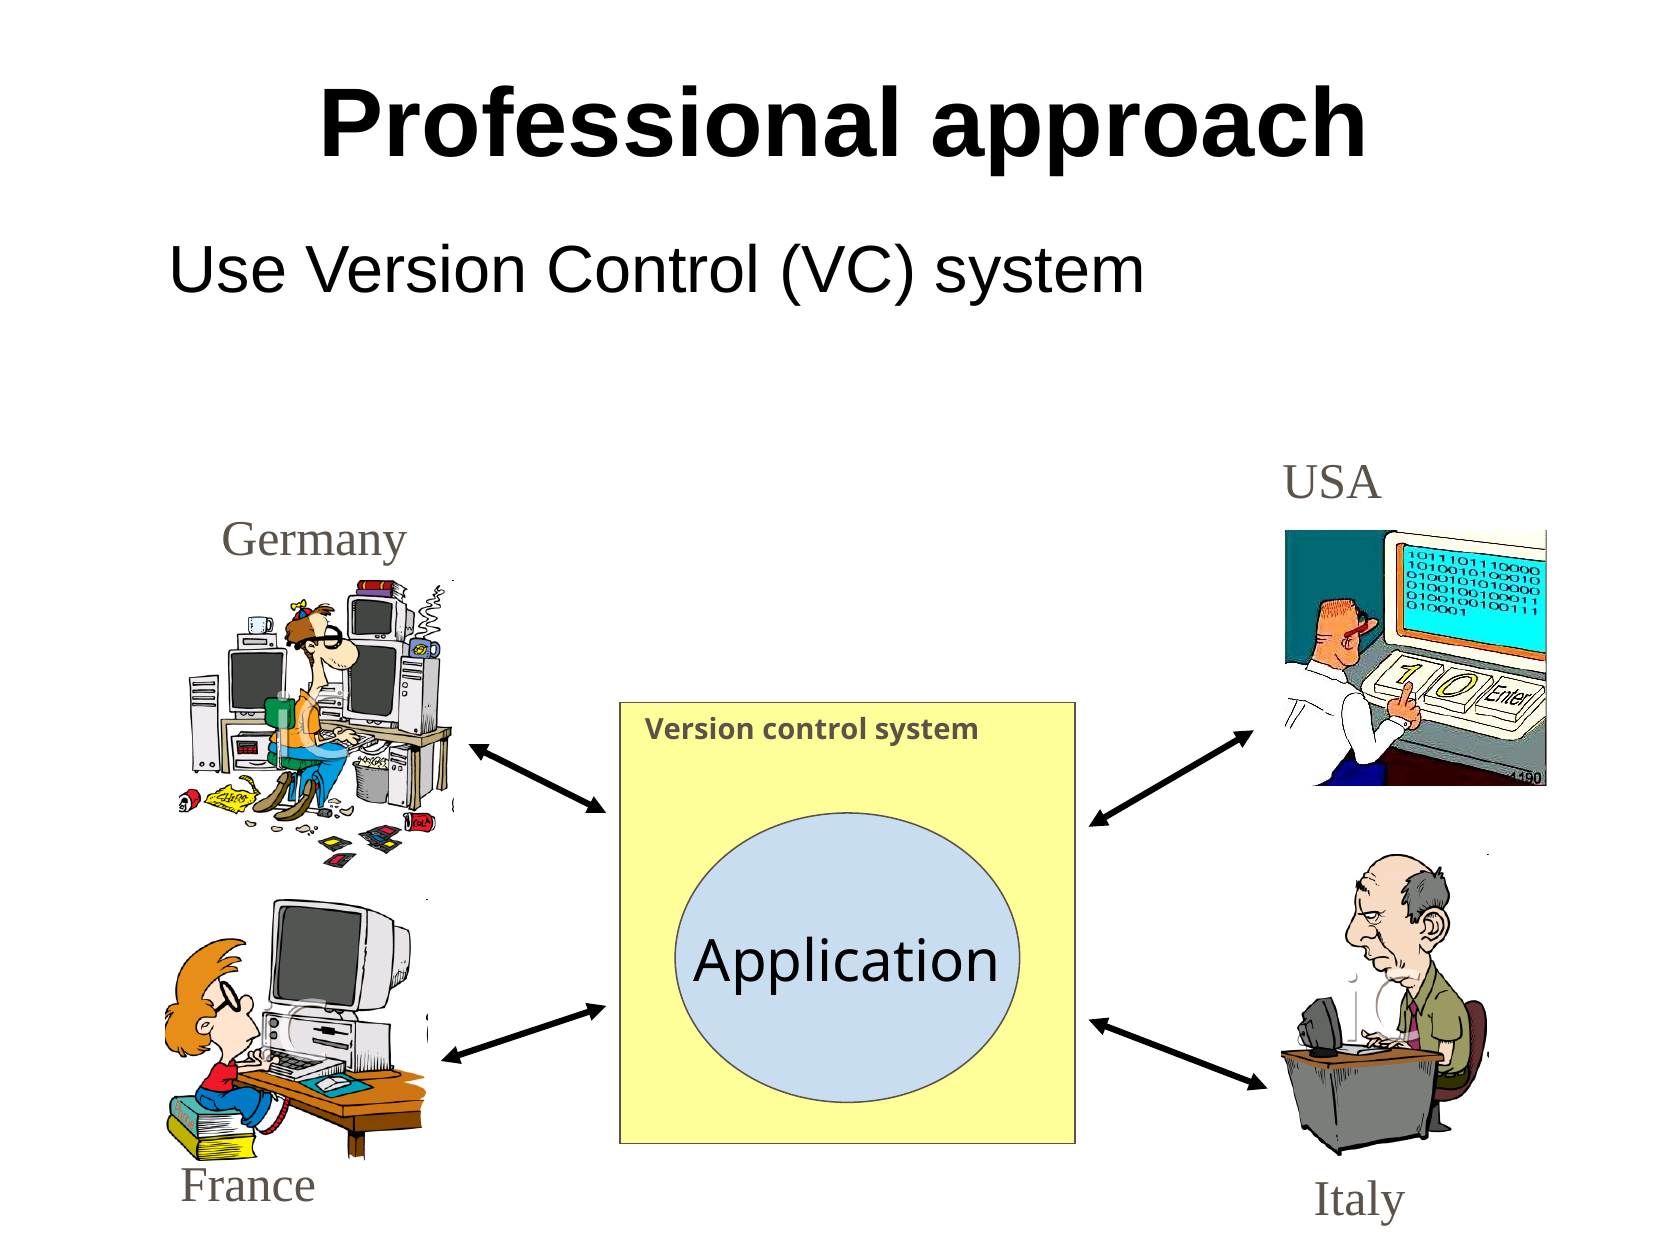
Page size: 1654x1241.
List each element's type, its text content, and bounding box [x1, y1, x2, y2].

text_box Application [675, 812, 1020, 1103]
text_box Italy [1298, 1157, 1421, 1233]
text_box Version control system [630, 702, 995, 754]
picture [1284, 529, 1547, 786]
picture [179, 580, 454, 868]
text_box Germany [206, 497, 423, 574]
picture [1281, 854, 1489, 1156]
text_box [620, 702, 1075, 1144]
text_box France [165, 1161, 332, 1220]
text_box USA [1267, 440, 1398, 517]
picture [165, 899, 428, 1161]
title Professional approach [82, 49, 1571, 196]
list Use Version Control (VC) system [82, 225, 1538, 1186]
